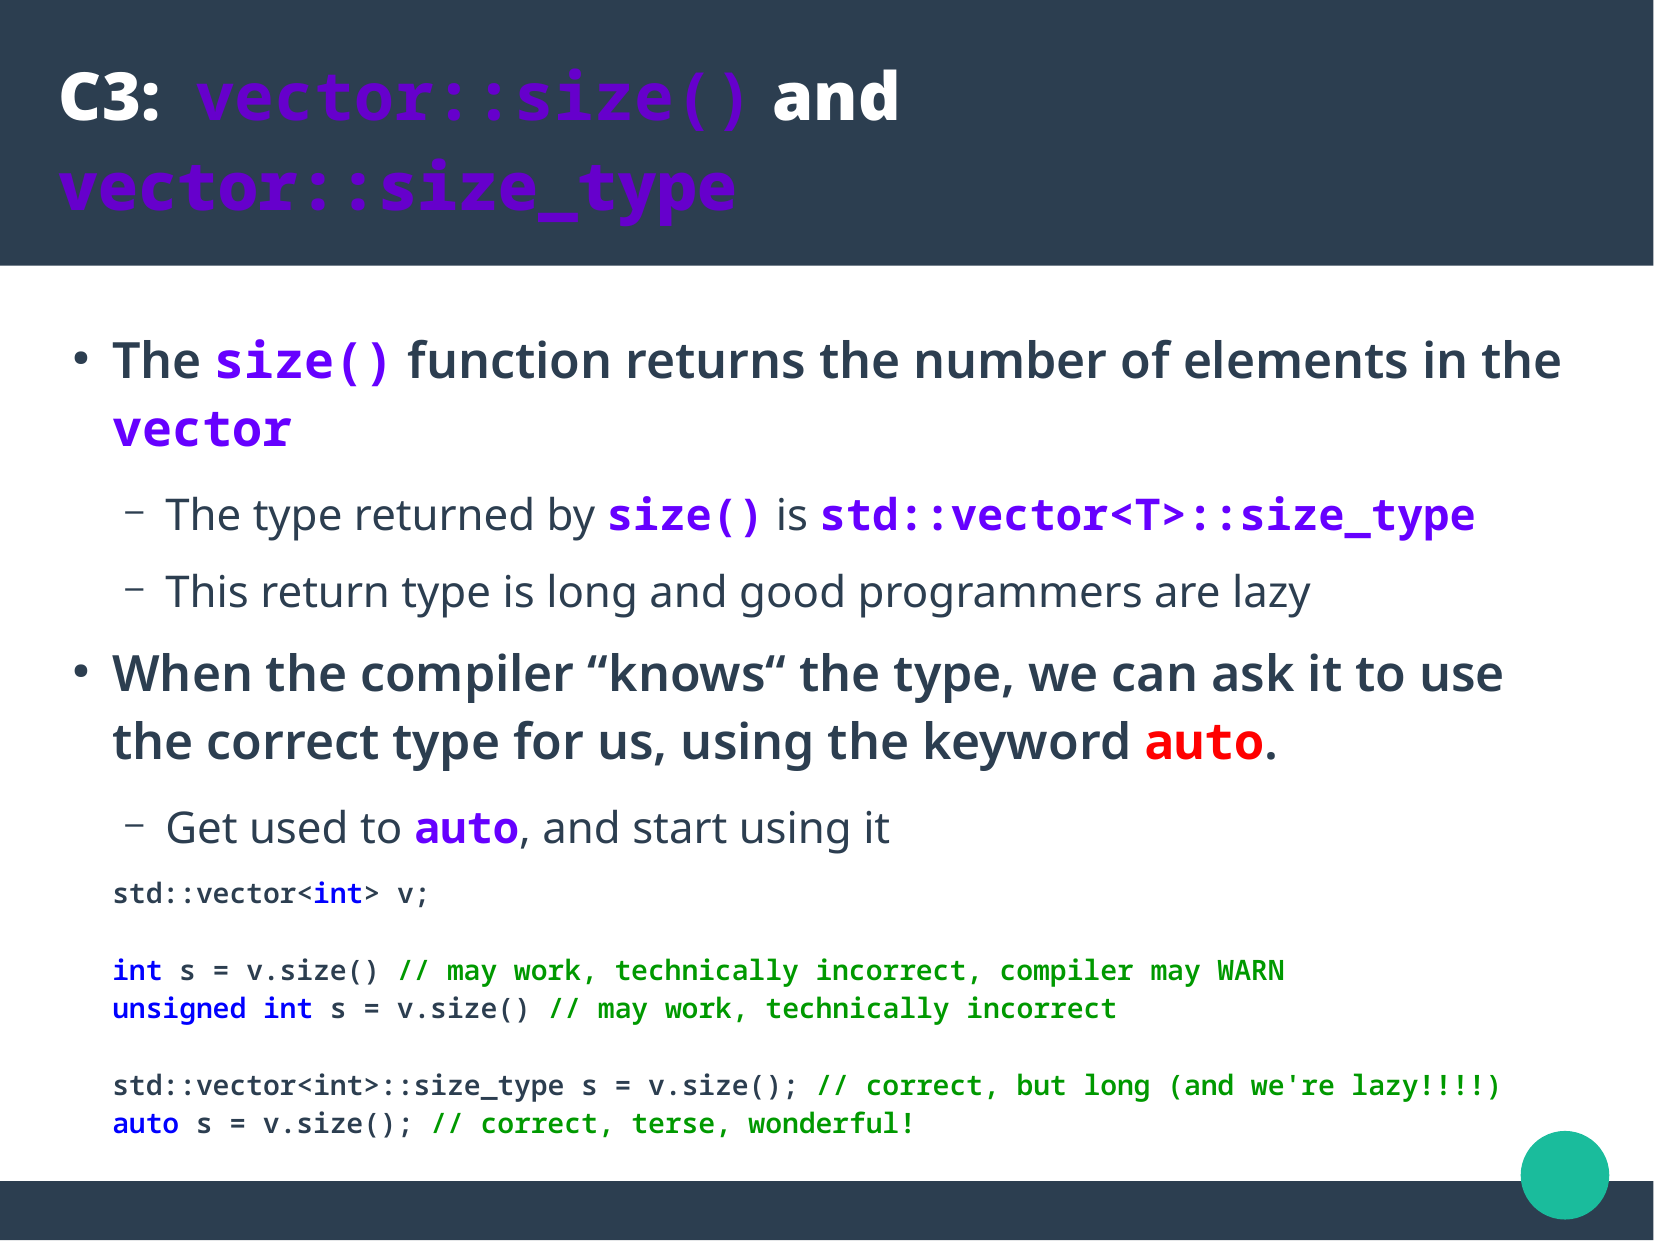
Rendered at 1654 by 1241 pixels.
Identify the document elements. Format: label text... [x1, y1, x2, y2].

title C3: vector::size() and vector::size_type [59, 49, 1595, 207]
list The size() function returns the number of elements in the vector The type returned by size() is std::vector<T>::size_type This return type is long and good programmers are lazy When the compiler “knows“ the type, we can ask it to use the correct type for us, using the keyword auto. Get used to auto, and start using it std::vector<int> v; int s = v.size() // may work, technically incorrect, compiler may WARN unsigned int s = v.size() // may work, technically incorrect std::vector<int>::size_type s = v.size(); // correct, but long (and we're lazy!!!!) auto s = v.size(); // correct, terse, wonderful! [59, 324, 1595, 1152]
